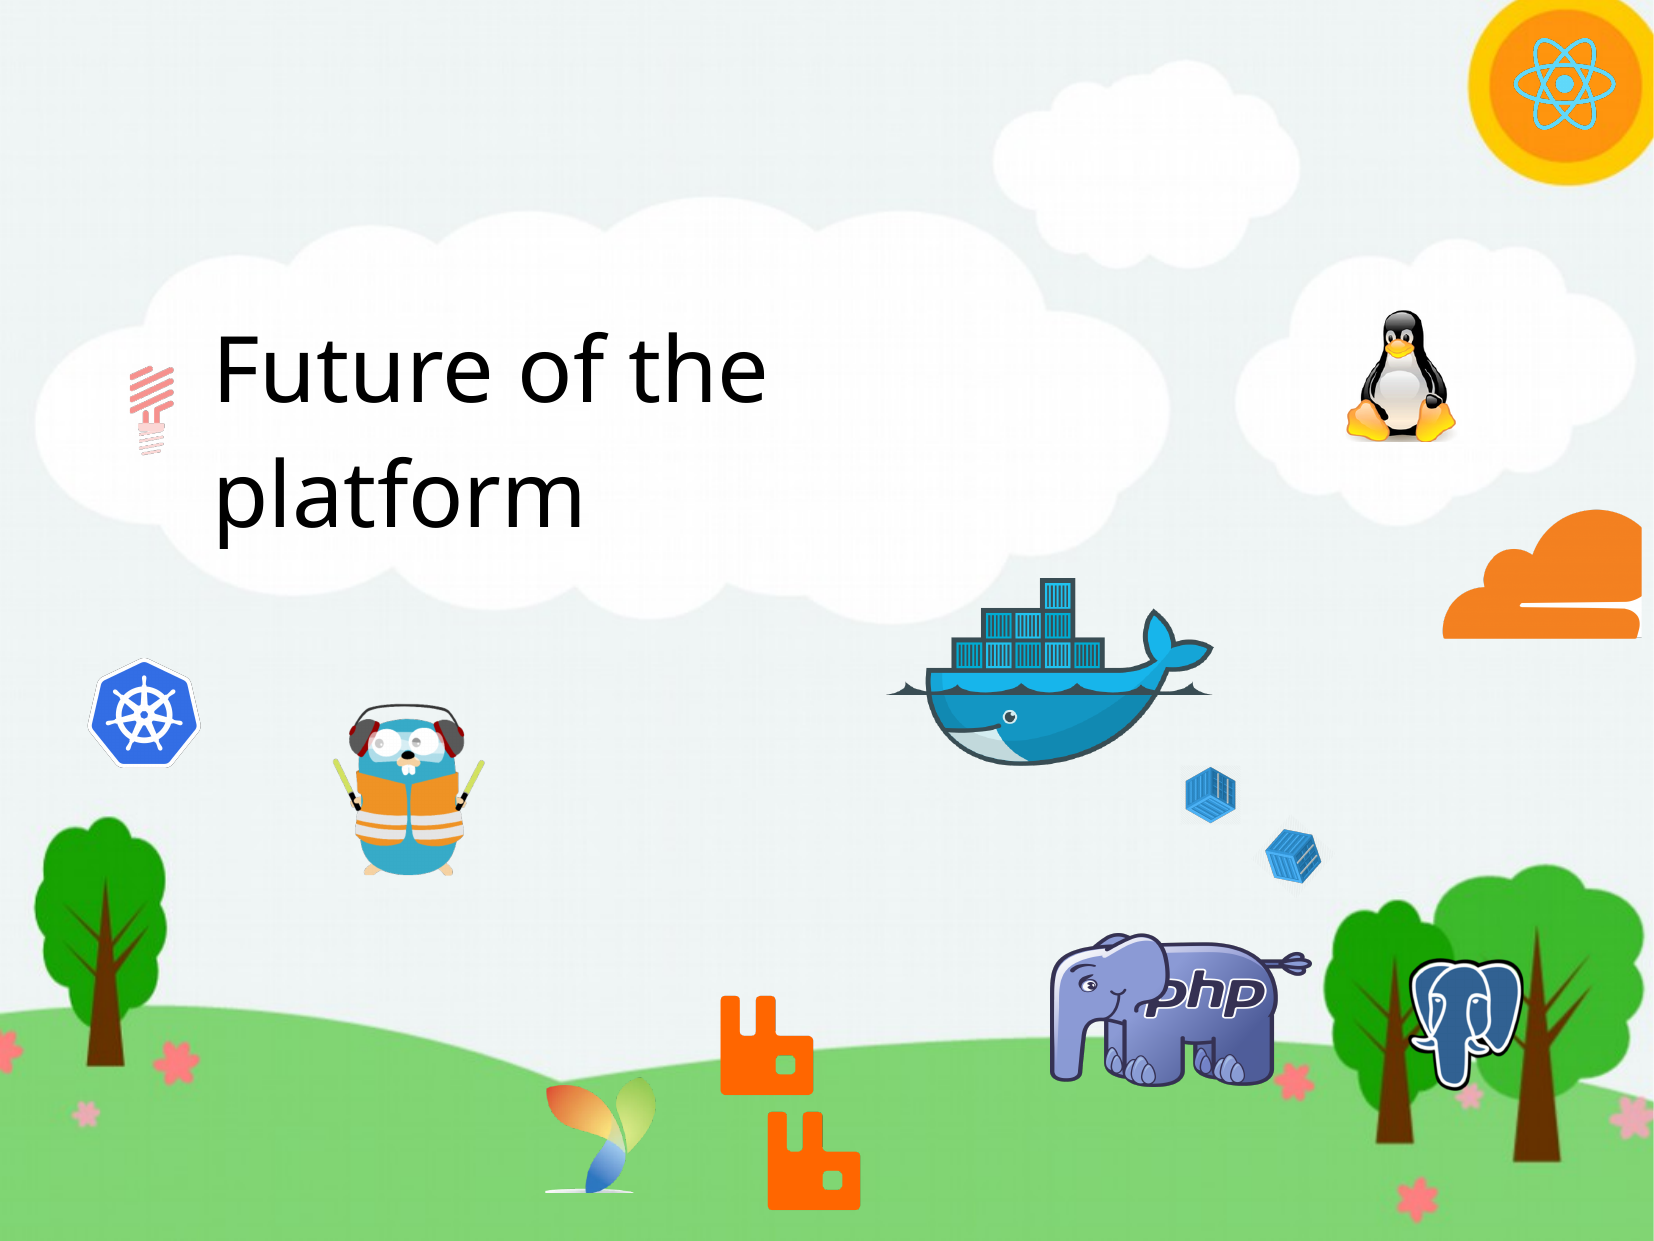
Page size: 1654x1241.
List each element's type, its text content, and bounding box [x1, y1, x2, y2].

title Future of the platform [212, 283, 1099, 577]
picture [0, 0, 1654, 1241]
